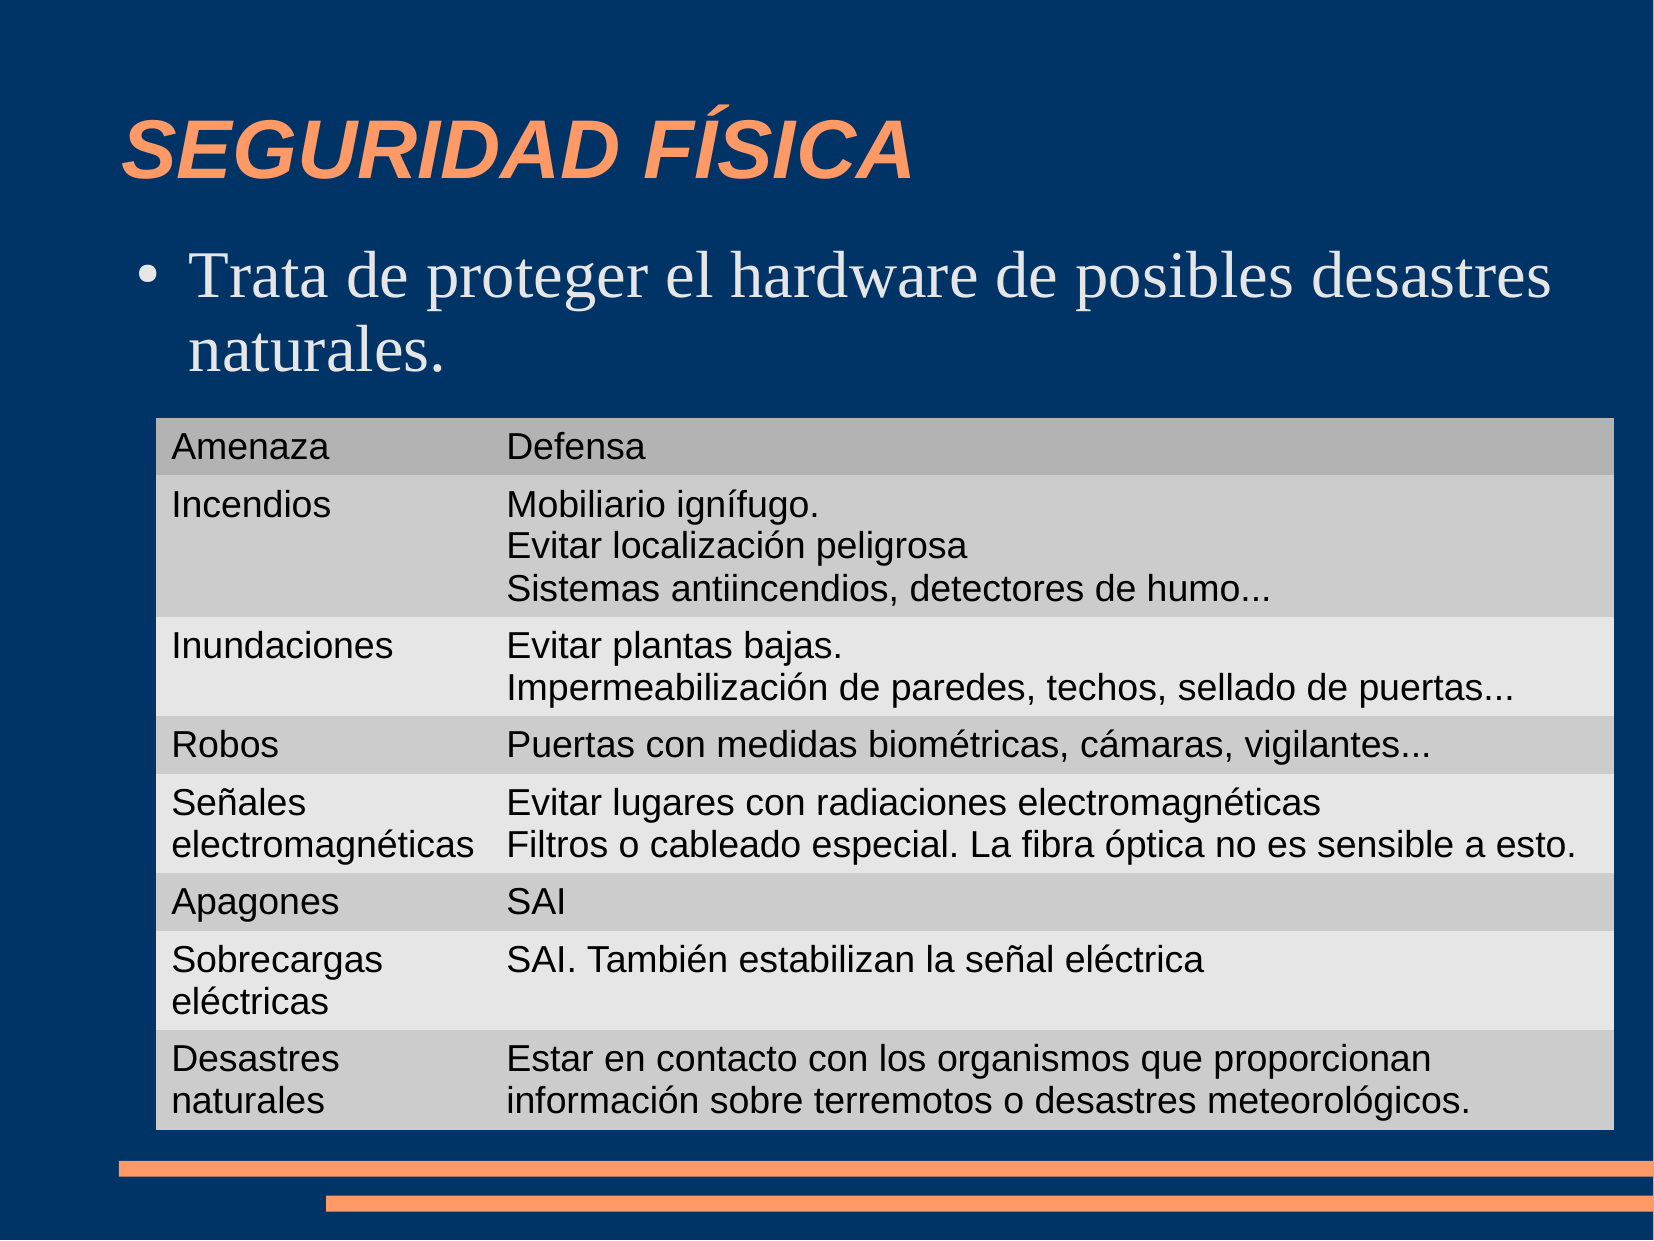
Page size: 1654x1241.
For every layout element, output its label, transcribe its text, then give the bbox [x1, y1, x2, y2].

title SEGURIDAD FÍSICA [121, 53, 1534, 238]
table_header Amenaza [156, 418, 492, 475]
table_cell Evitar plantas bajas. Impermeabilización de paredes, techos, sellado de puertas... [492, 617, 1614, 716]
table_cell SAI. También estabilizan la señal eléctrica [492, 931, 1614, 1030]
table_cell Estar en contacto con los organismos que proporcionan información sobre terremotos o desastres meteorológicos. [492, 1030, 1614, 1130]
table_cell Incendios [156, 475, 492, 617]
table_header Defensa [492, 418, 1614, 475]
table_cell Apagones [156, 873, 492, 931]
table_cell SAI [492, 873, 1614, 931]
table_cell Robos [156, 716, 492, 774]
table_cell Inundaciones [156, 617, 492, 716]
table_cell Desastres naturales [156, 1030, 492, 1130]
table_cell Mobiliario ignífugo. Evitar localización peligrosa Sistemas antiincendios, detectores de humo... [492, 475, 1614, 617]
table_cell Evitar lugares con radiaciones electromagnéticas Filtros o cableado especial. La fibra óptica no es sensible a esto. [492, 774, 1614, 873]
list Trata de proteger el hardware de posibles desastres naturales. [118, 238, 1558, 1034]
table_cell Señales electromagnéticas [156, 774, 492, 873]
table_cell Sobrecargas eléctricas [156, 931, 492, 1030]
table_cell Puertas con medidas biométricas, cámaras, vigilantes... [492, 716, 1614, 774]
